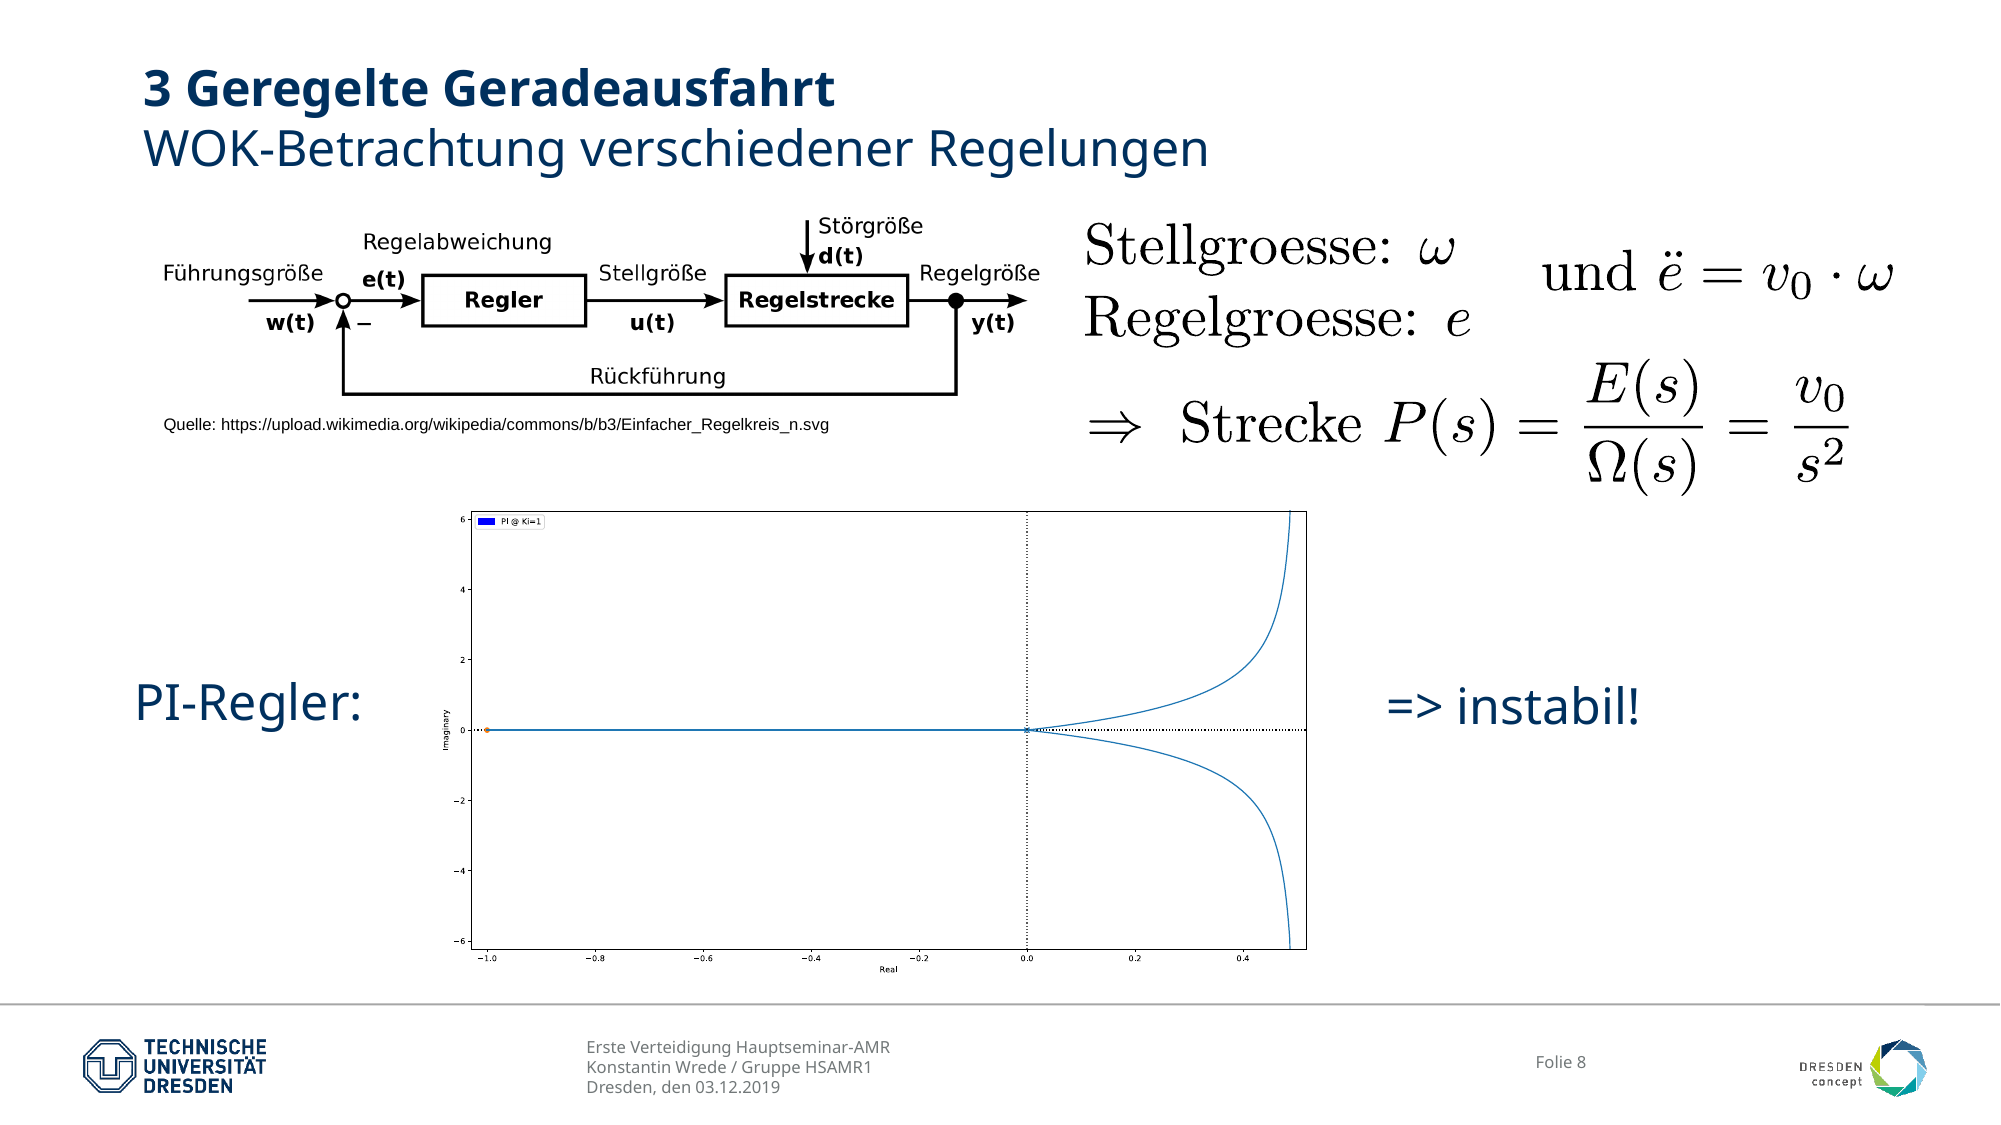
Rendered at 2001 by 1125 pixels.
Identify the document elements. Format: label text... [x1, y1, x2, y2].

text_box [1542, 249, 1893, 300]
text_box [1089, 358, 1849, 497]
text_box [1085, 295, 1471, 348]
text_box => instabil! [1371, 663, 1921, 796]
picture [154, 205, 1050, 406]
picture [421, 495, 1326, 992]
text_box PI-Regler: [120, 660, 421, 734]
text_box [1086, 222, 1455, 276]
title 3 Geregelte Geradeausfahrt WOK-Betrachtung verschiedener Regelungen [143, 56, 1880, 169]
text_box Quelle: https://upload.wikimedia.org/wikipedia/commons/b/b3/Einfacher_Regelkreis_n.svg [148, 407, 1066, 458]
picture [83, 1039, 266, 1093]
picture [1800, 1039, 1927, 1097]
